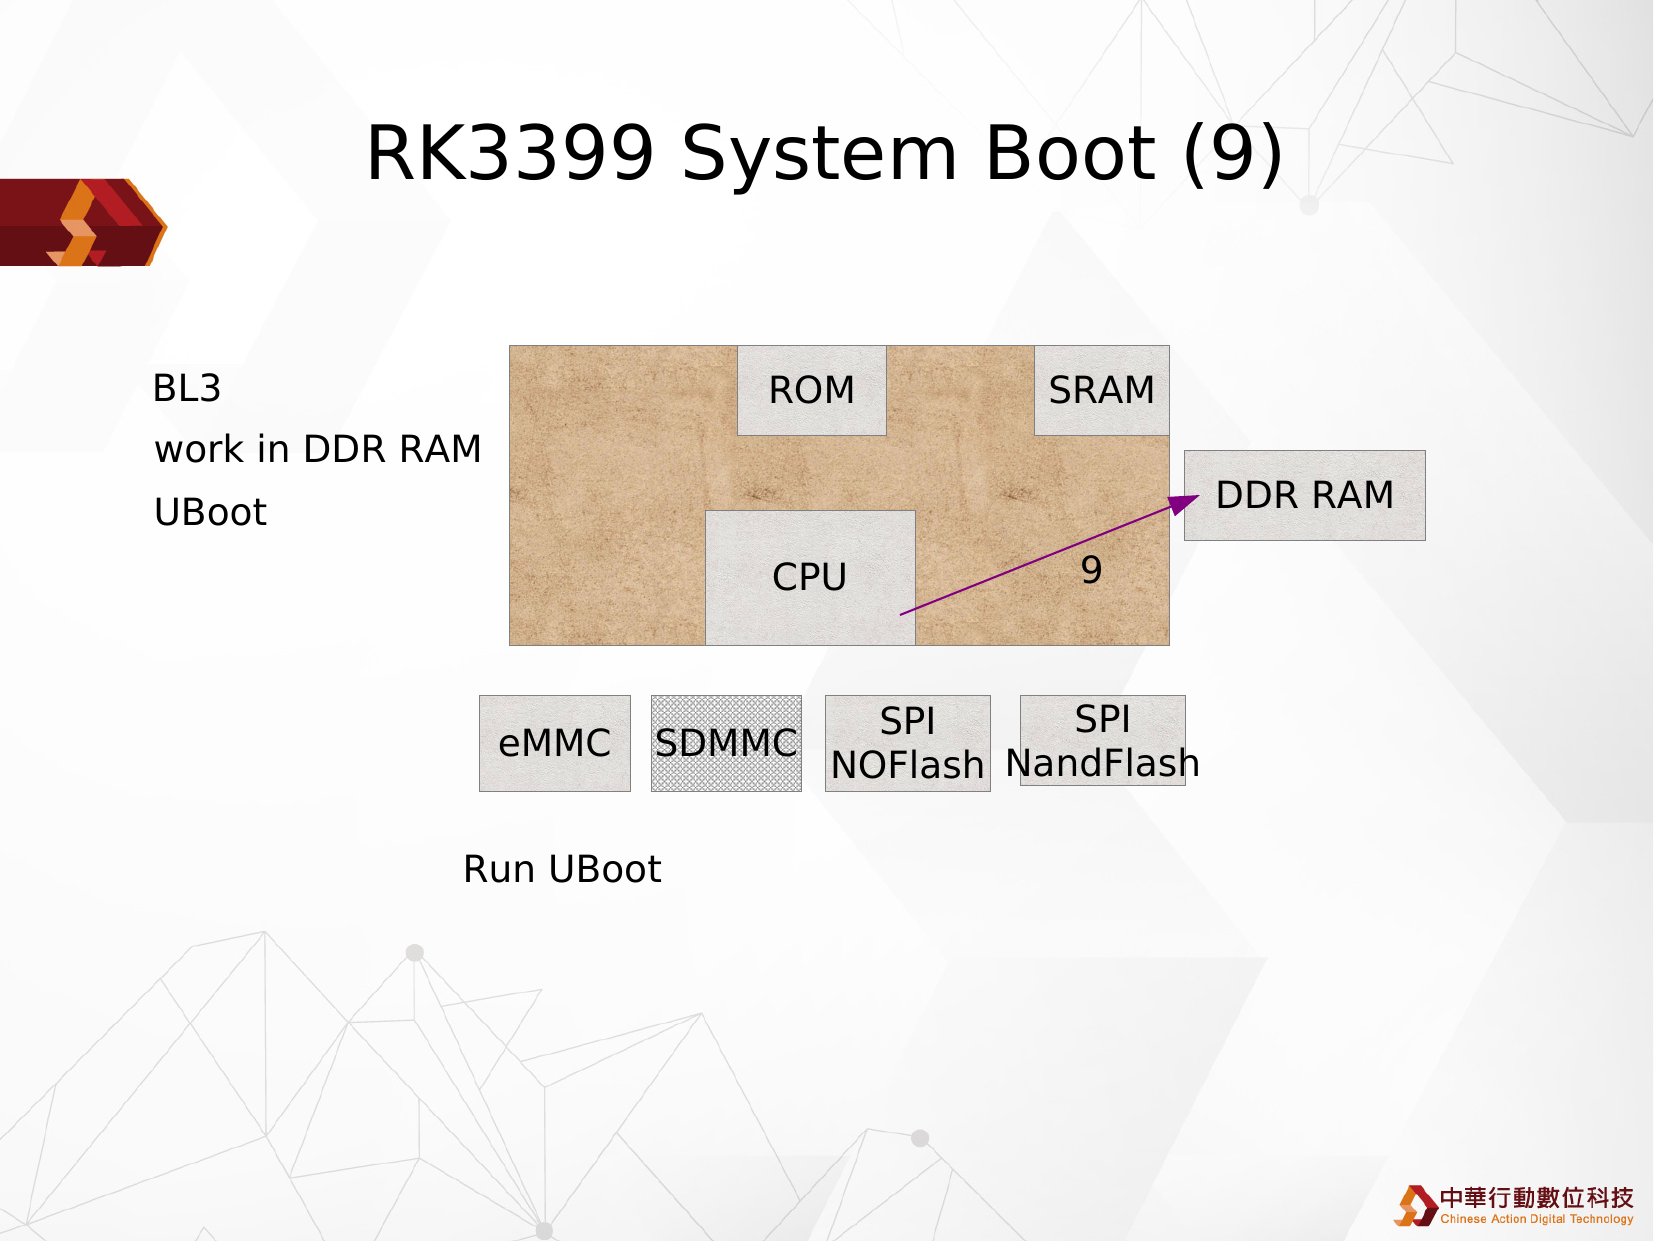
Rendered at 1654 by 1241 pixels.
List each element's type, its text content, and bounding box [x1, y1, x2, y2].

text_box SPI NOFlash [825, 695, 991, 792]
text_box DDR RAM [1184, 450, 1426, 541]
text_box SDMMC [651, 695, 802, 792]
text_box Run UBoot [447, 840, 1409, 913]
text_box 9 [1065, 541, 1126, 601]
picture [0, 0, 1654, 1241]
text_box UBoot [138, 482, 383, 542]
text_box CPU [705, 510, 916, 646]
text_box [509, 345, 1170, 646]
text_box eMMC [479, 695, 631, 792]
text_box SRAM [1034, 345, 1170, 436]
text_box work in DDR RAM [138, 420, 520, 523]
text_box ROM [737, 345, 887, 436]
text_box BL3 [137, 350, 310, 475]
title RK3399 System Boot (9) [82, 49, 1570, 257]
text_box SPI NandFlash [1020, 695, 1186, 786]
text_box [916, 509, 1170, 646]
